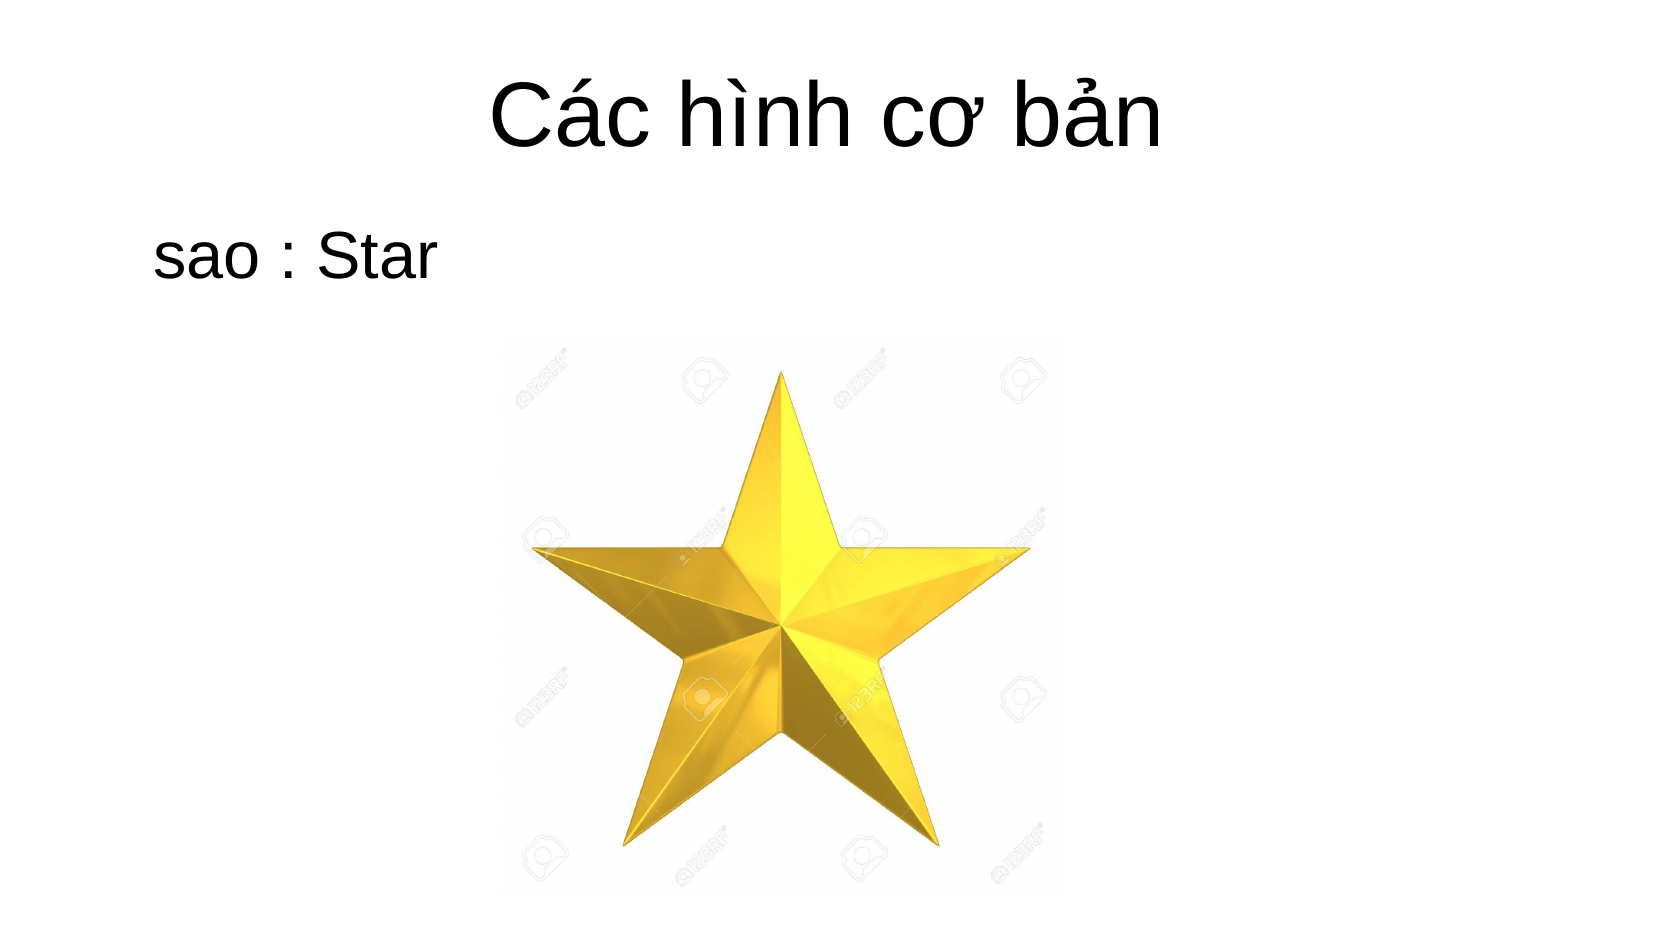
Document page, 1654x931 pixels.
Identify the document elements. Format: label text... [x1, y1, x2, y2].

title Các hình cơ bản [82, 37, 1571, 193]
list sao : Star [82, 217, 1571, 758]
picture [499, 334, 1063, 898]
